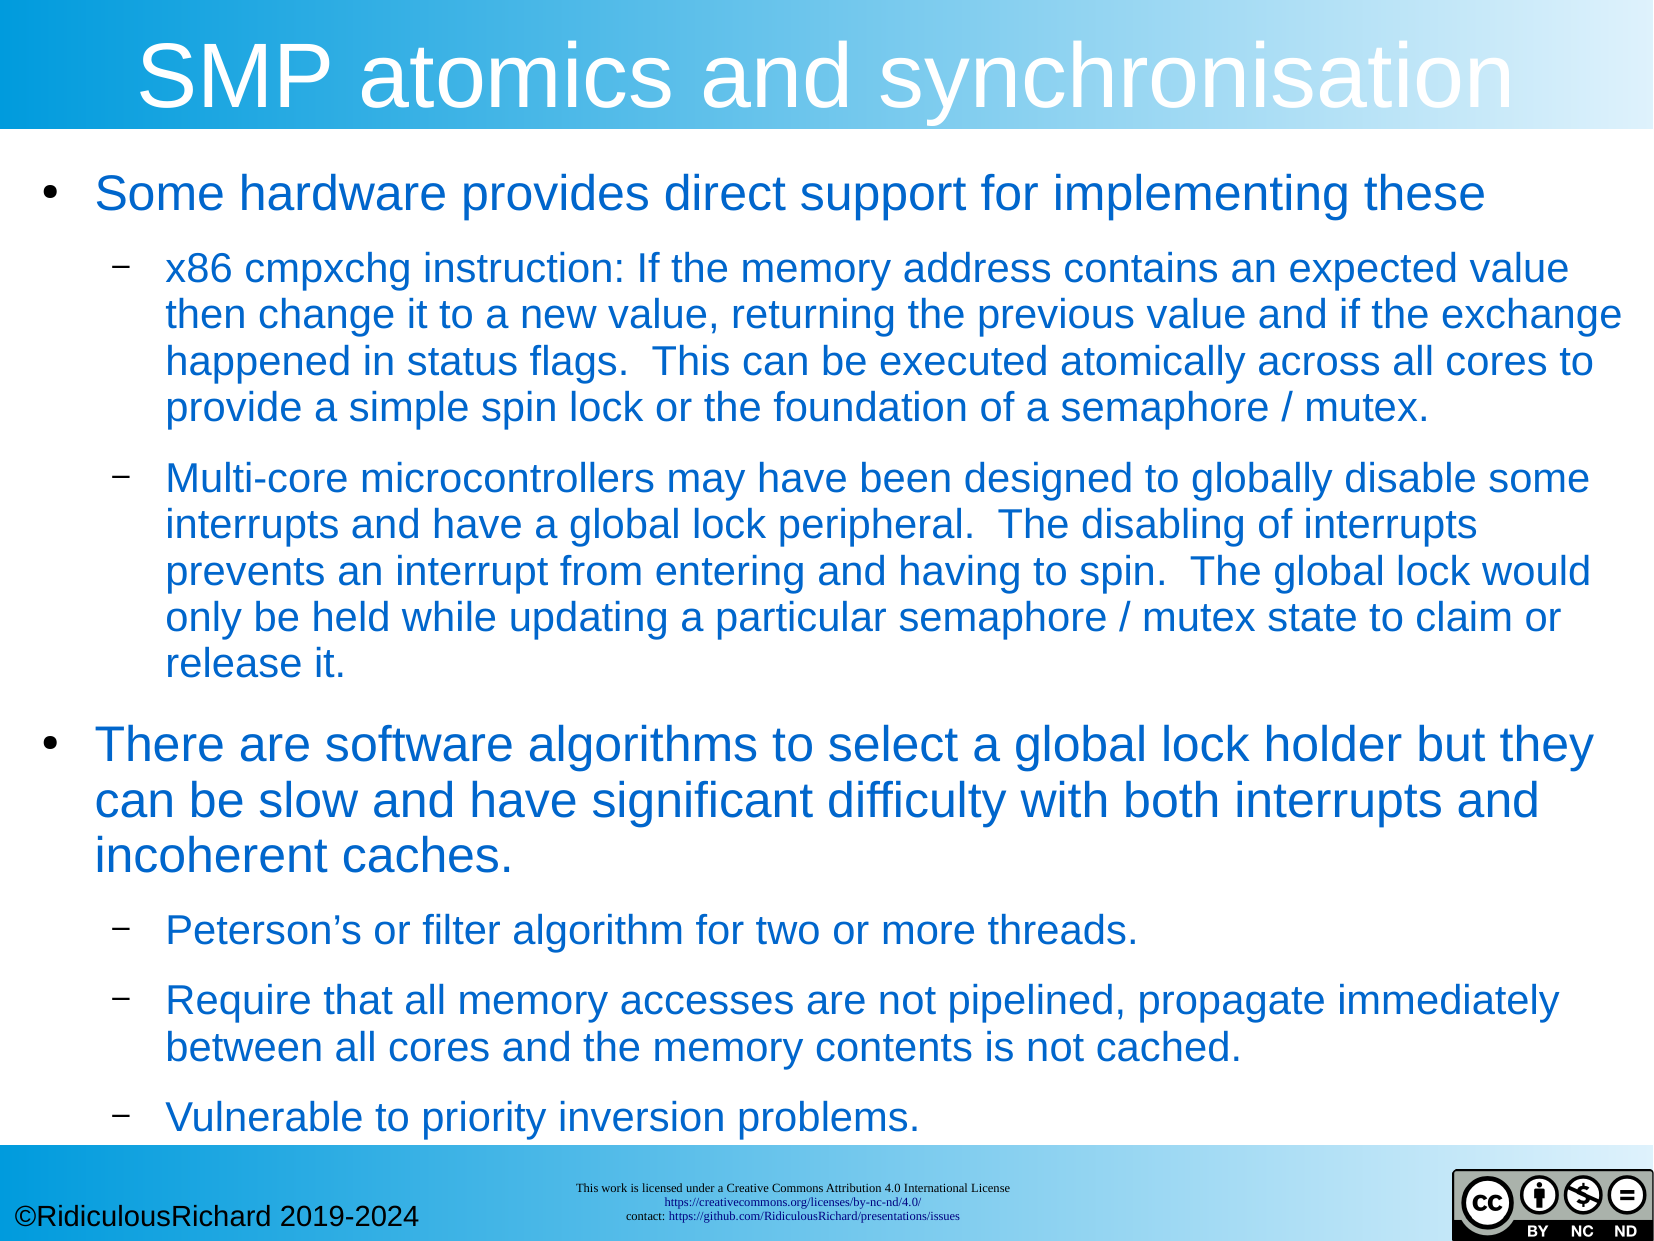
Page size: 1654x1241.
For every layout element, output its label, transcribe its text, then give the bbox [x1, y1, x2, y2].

list Some hardware provides direct support for implementing these x86 cmpxchg instruction: If the memory address contains an expected value then change it to a new value, returning the previous value and if the exchange happened in status flags. This can be executed atomically across all cores to provide a simple spin lock or the foundation of a semaphore / mutex. Multi-core microcontrollers may have been designed to globally disable some interrupts and have a global lock peripheral. The disabling of interrupts prevents an interrupt from entering and having to spin. The global lock would only be held while updating a particular semaphore / mutex state to claim or release it. There are software algorithms to select a global lock holder but they can be slow and have significant difficulty with both interrupts and incoherent caches. Peterson’s or filter algorithm for two or more threads. Require that all memory accesses are not pipelined, propagate immediately between all cores and the memory contents is not cached. Vulnerable to priority inversion problems. [23, 165, 1630, 1123]
picture [138, 1146, 142, 1241]
picture [1452, 1169, 1654, 1241]
title SMP atomics and synchronisation [82, 23, 1571, 129]
